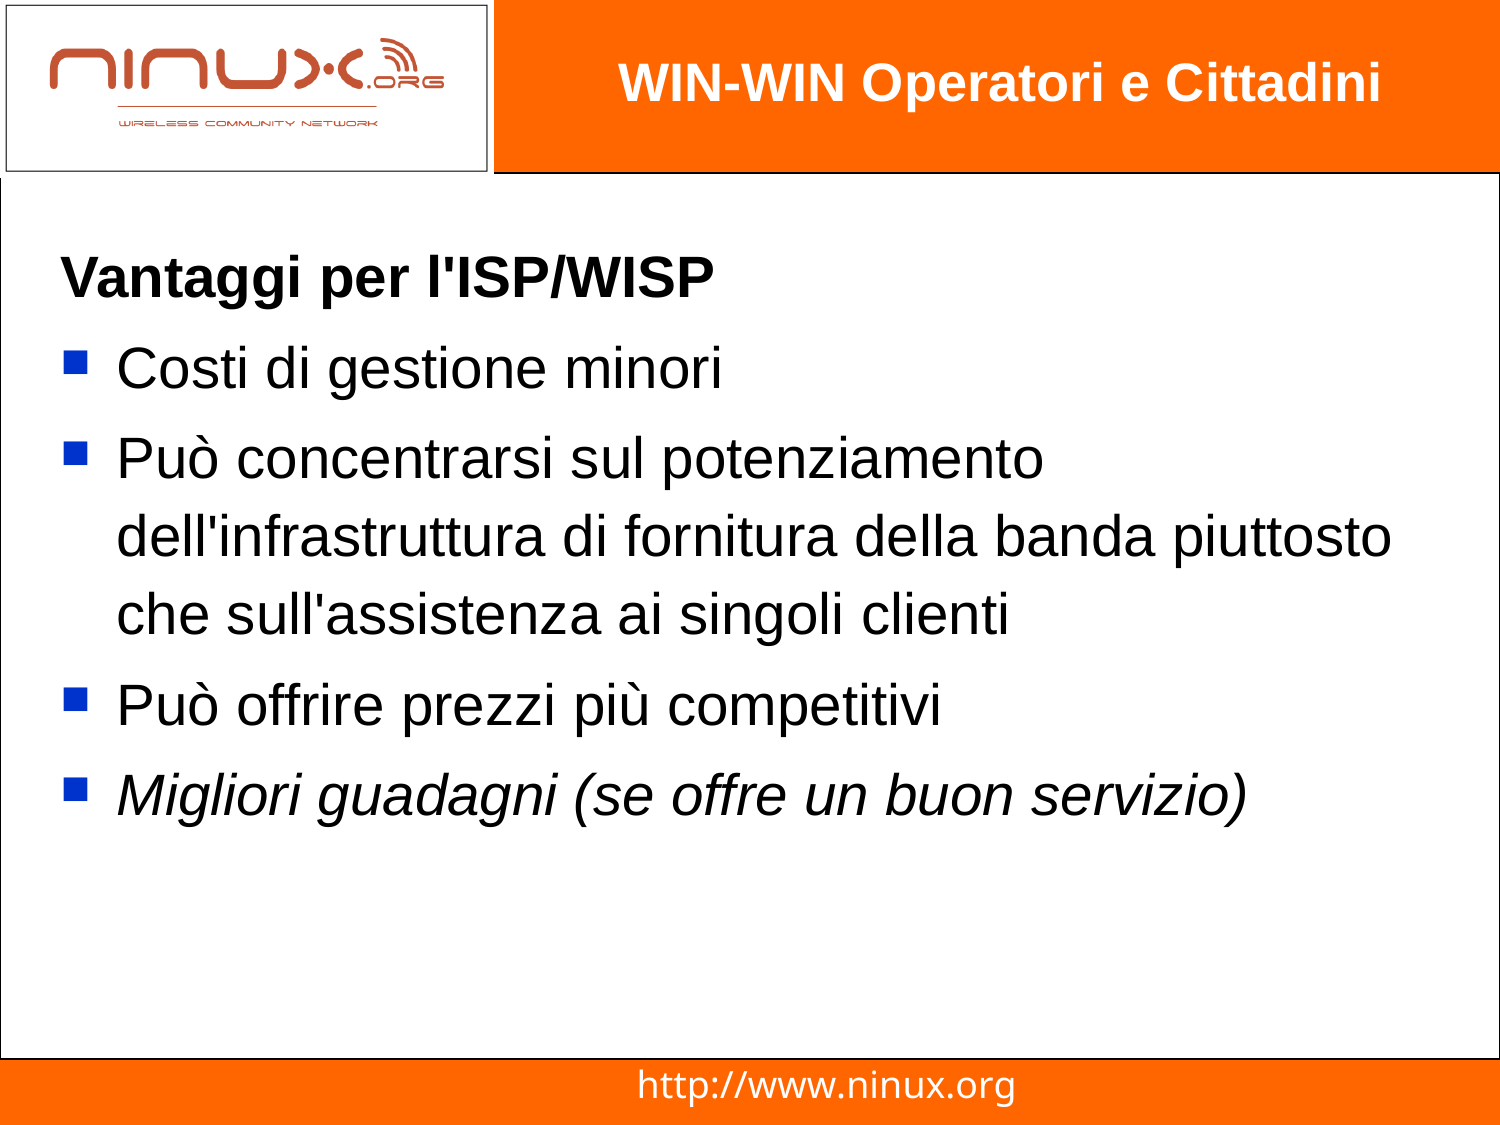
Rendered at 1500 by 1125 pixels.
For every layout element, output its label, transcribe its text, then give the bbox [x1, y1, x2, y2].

title WIN-WIN Operatori e Cittadini [501, 0, 1500, 165]
picture [0, 0, 494, 178]
text_box http://www.ninux.org [621, 1053, 1159, 1125]
list Vantaggi per l'ISP/WISP Costi di gestione minori Può concentrarsi sul potenziamento dell'infrastruttura di fornitura della banda piuttosto che sull'assistenza ai singoli clienti Può offrire prezzi più competitivi Migliori guadagni (se offre un buon servizio) [45, 224, 1467, 1045]
